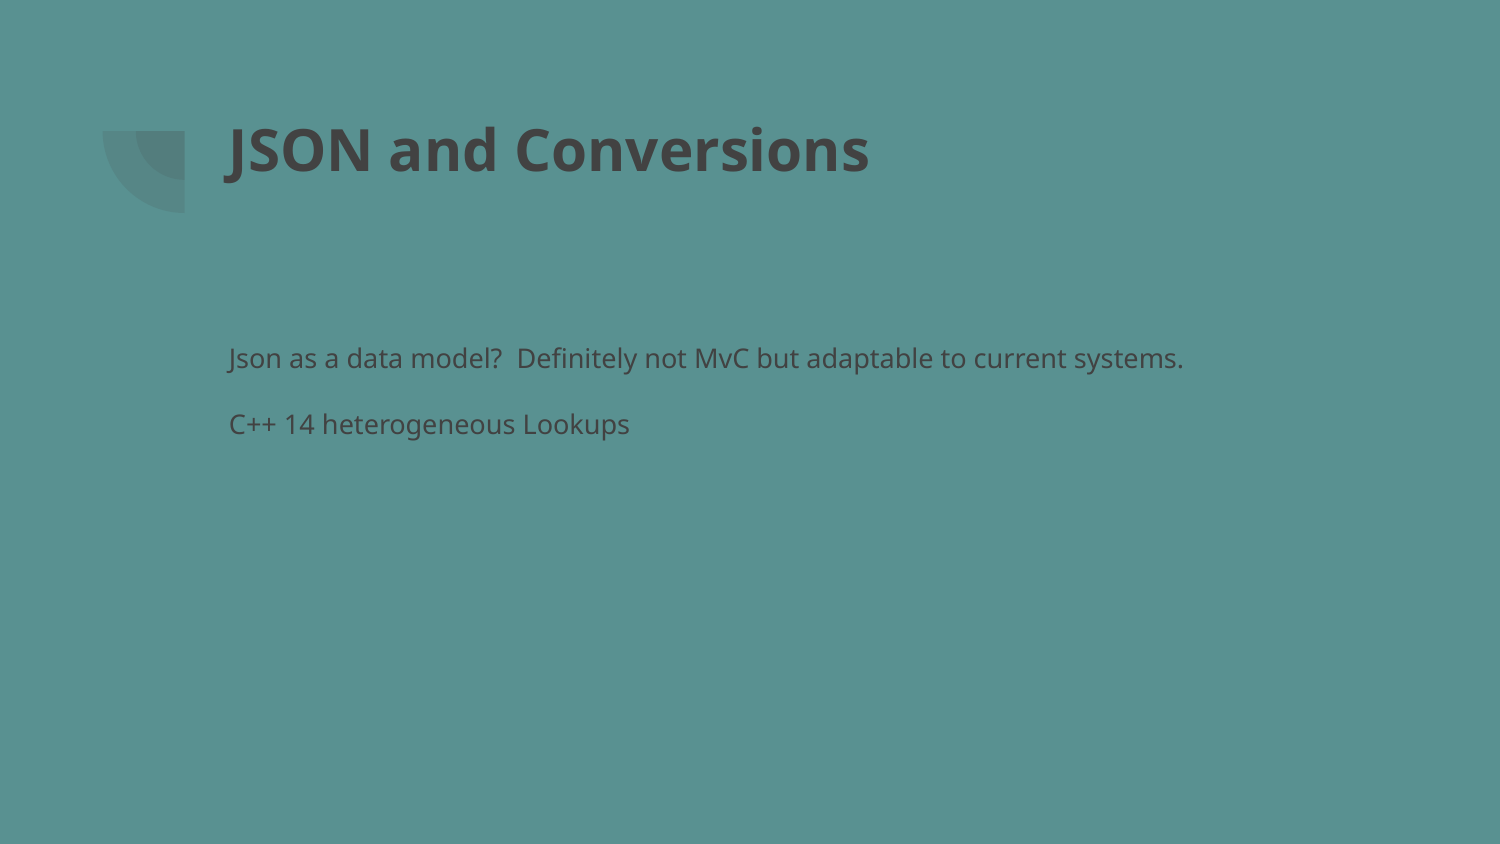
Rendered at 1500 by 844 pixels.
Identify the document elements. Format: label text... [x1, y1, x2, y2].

list Json as a data model? Definitely not MvC but adaptable to current systems. C++ 14 heterogeneous Lookups [213, 326, 1368, 744]
title JSON and Conversions [213, 98, 1368, 263]
